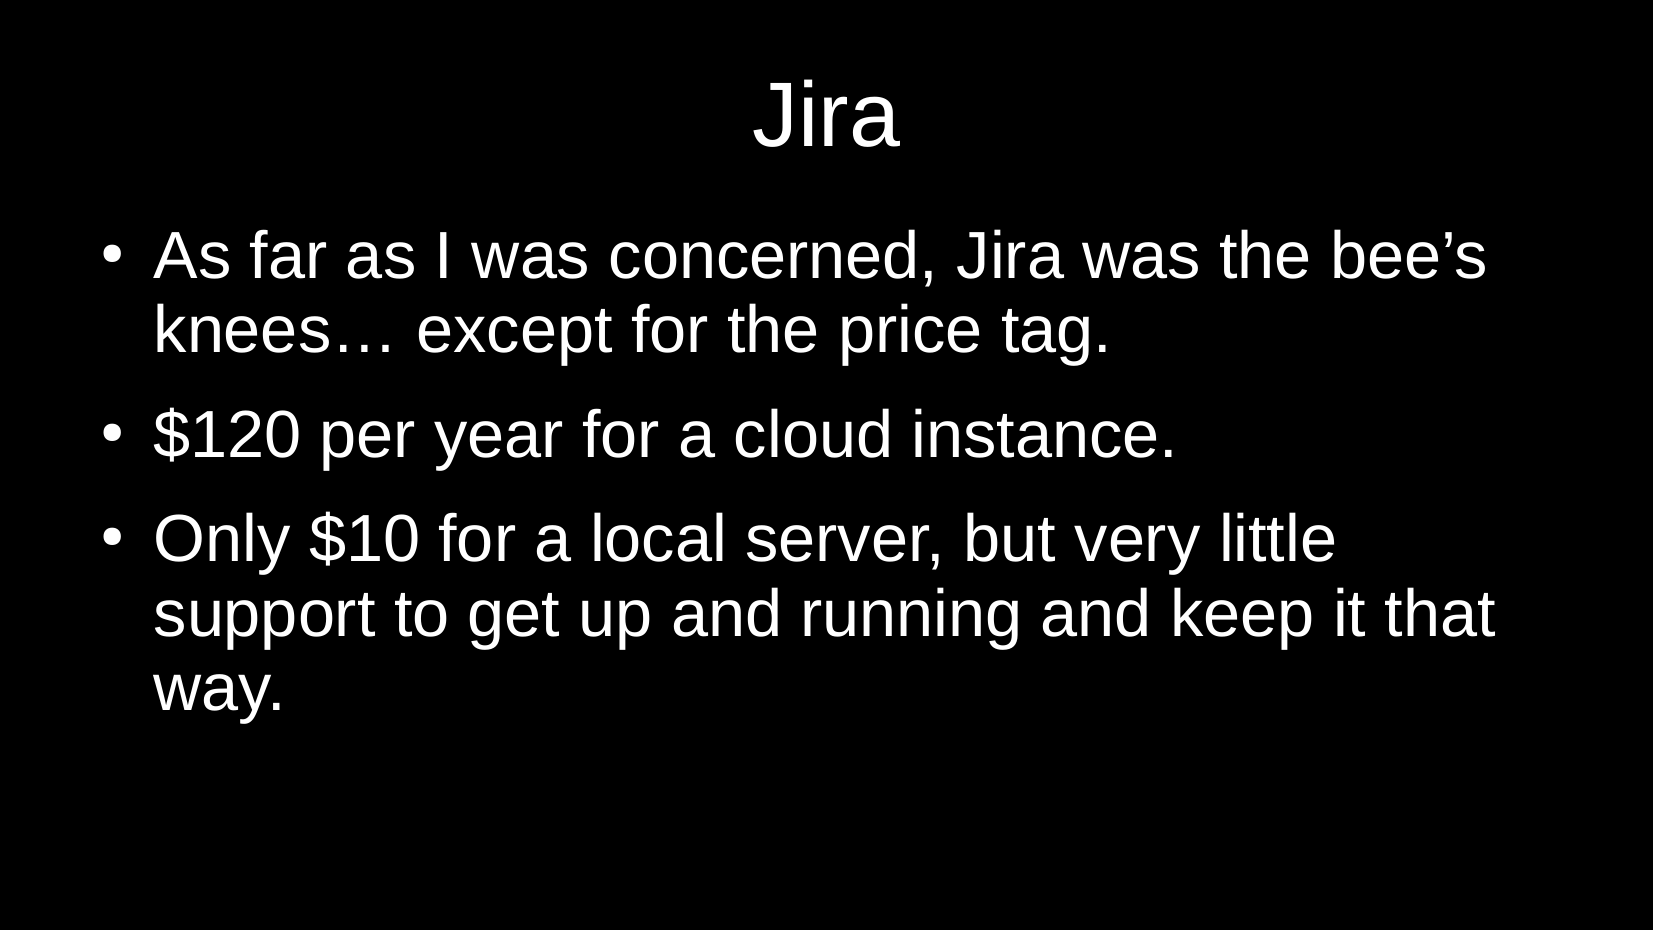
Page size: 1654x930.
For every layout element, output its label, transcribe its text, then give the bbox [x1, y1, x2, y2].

list As far as I was concerned, Jira was the bee’s knees… except for the price tag. $120 per year for a cloud instance. Only $10 for a local server, but very little support to get up and running and keep it that way. [82, 217, 1571, 757]
title Jira [82, 37, 1571, 193]
